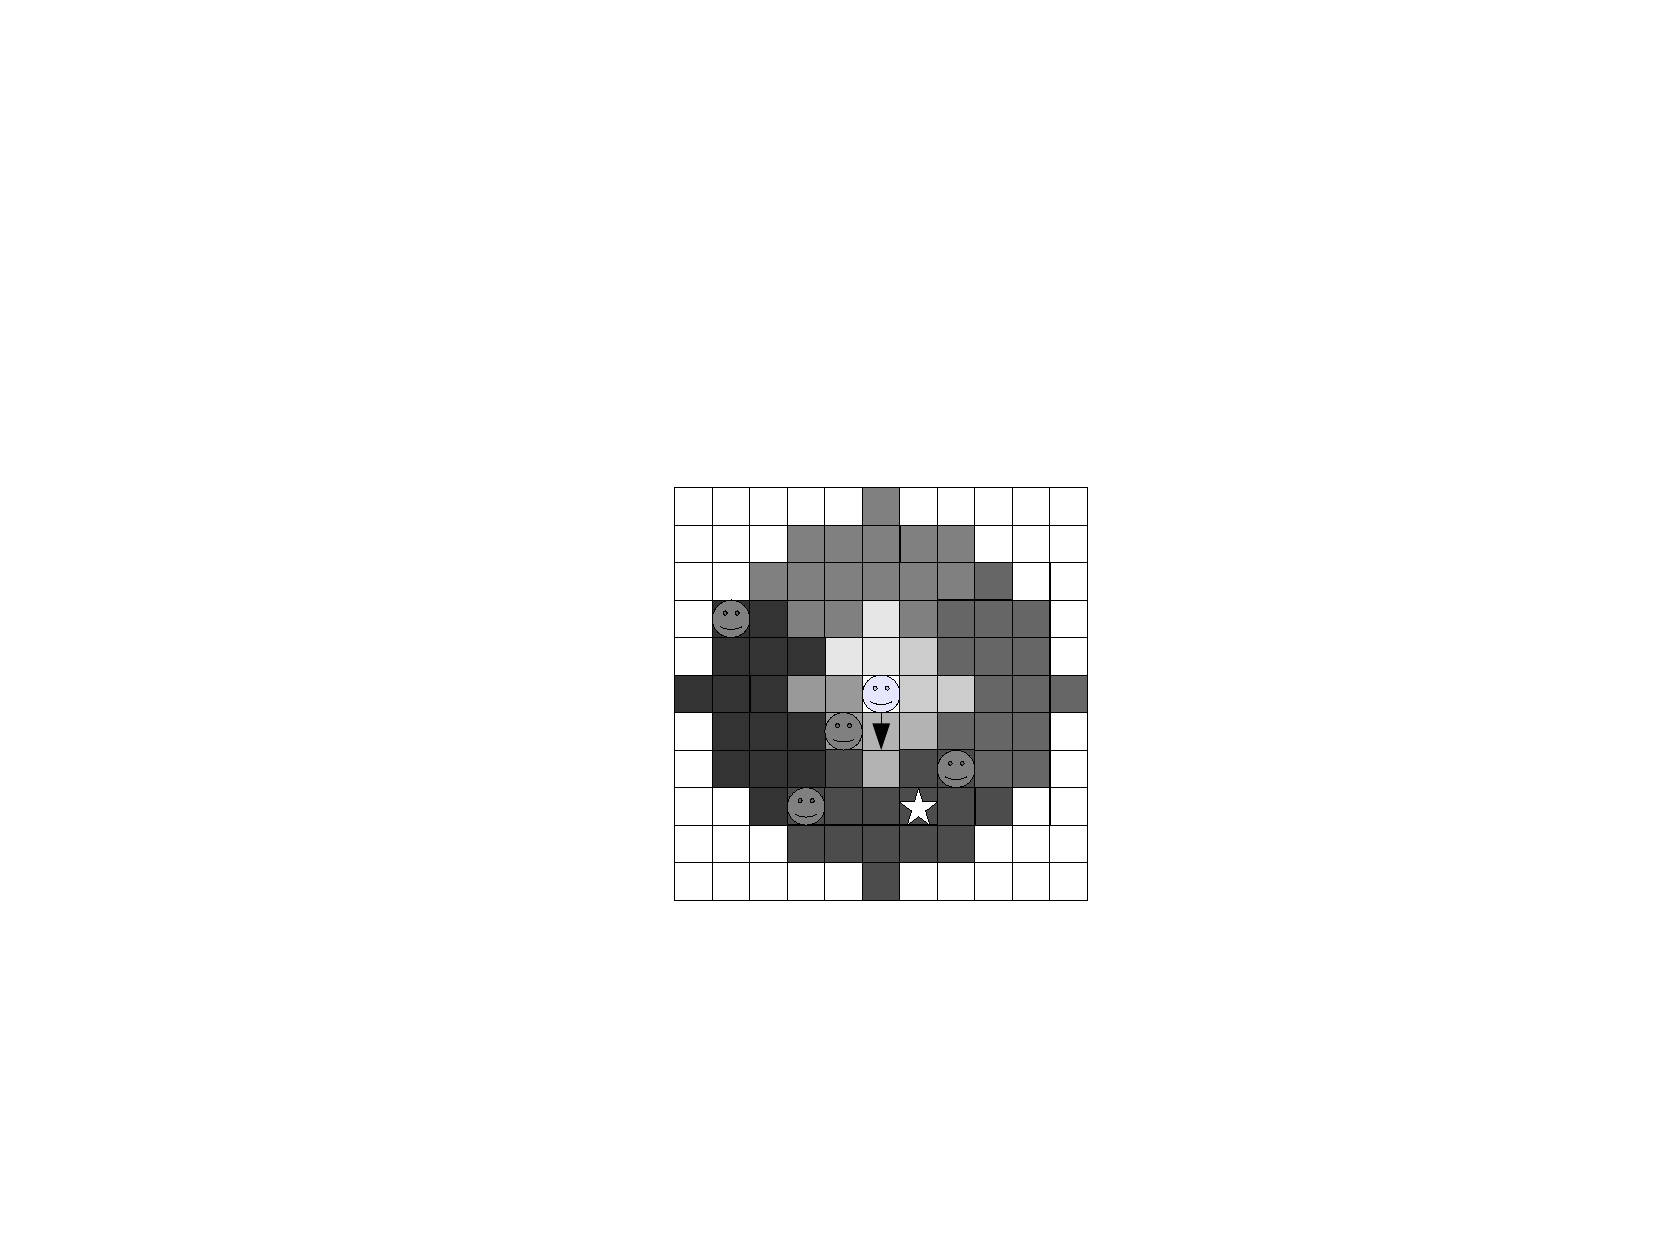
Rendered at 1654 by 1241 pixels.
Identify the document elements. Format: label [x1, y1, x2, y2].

text_box [450, 487, 1088, 901]
